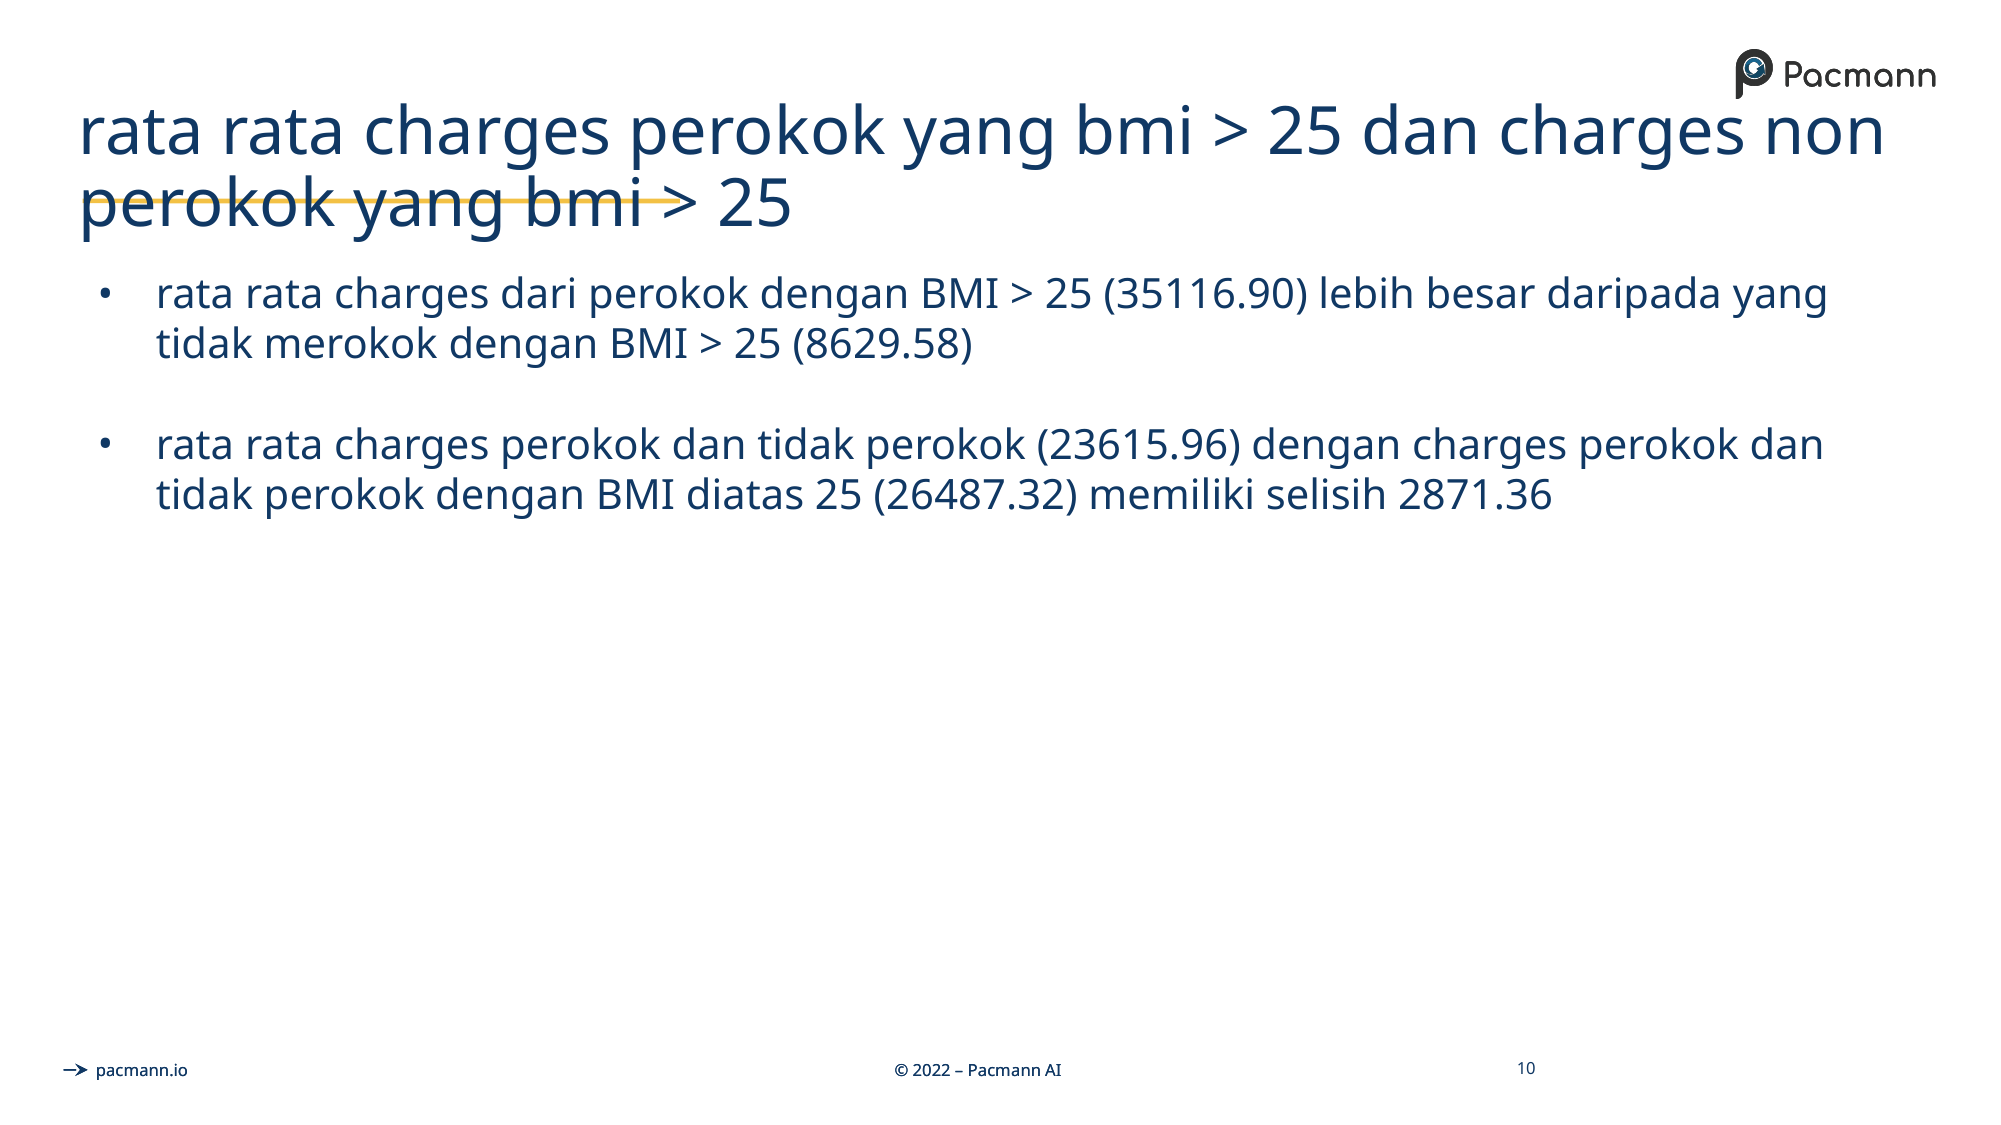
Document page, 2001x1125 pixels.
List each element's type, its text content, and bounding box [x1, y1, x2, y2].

title rata rata charges perokok yang bmi > 25 dan charges non perokok yang bmi > 25 [63, 59, 1935, 278]
picture [1707, 36, 1966, 112]
text_box rata rata charges dari perokok dengan BMI > 25 (35116.90) lebih besar daripada yang tidak merokok dengan BMI > 25 (8629.58) rata rata charges perokok dan tidak perokok (23615.96) dengan charges perokok dan tidak perokok dengan BMI diatas 25 (26487.32) memiliki selisih 2871.36 [65, 259, 1934, 576]
